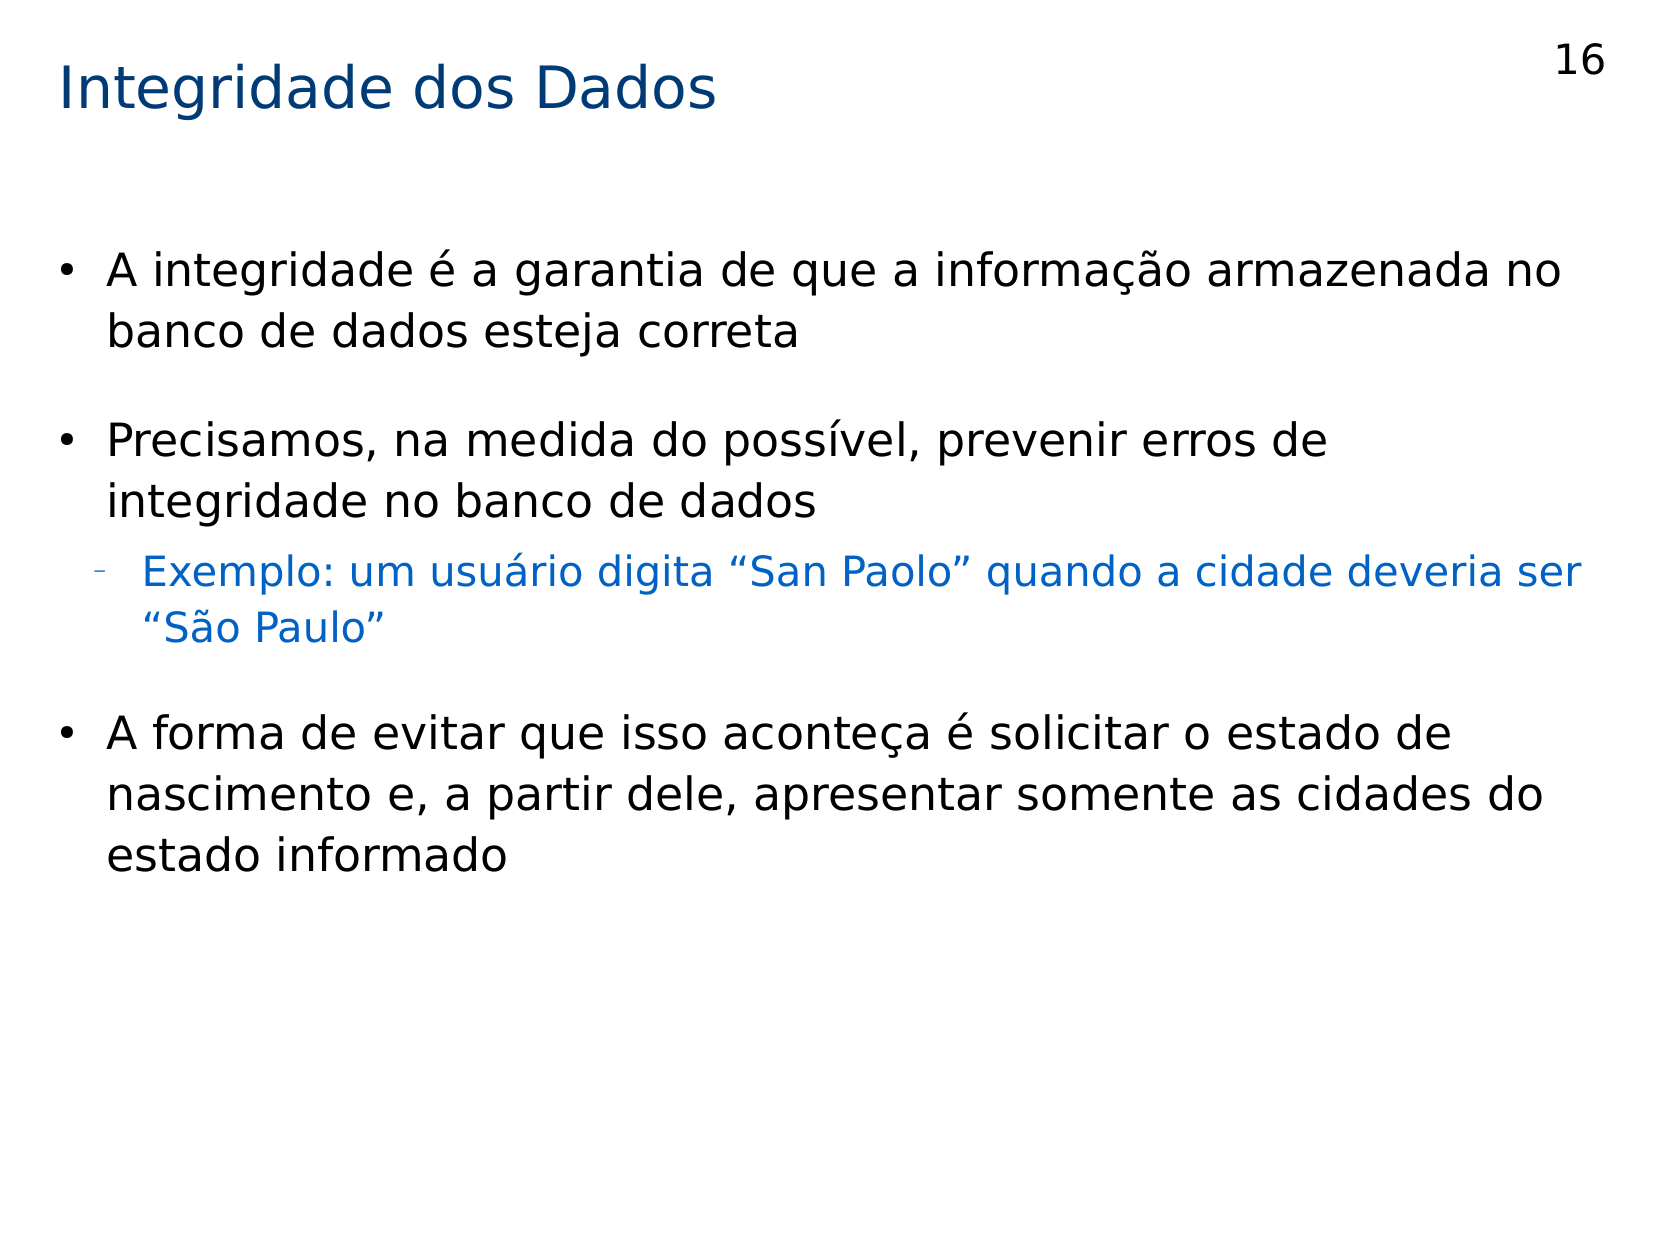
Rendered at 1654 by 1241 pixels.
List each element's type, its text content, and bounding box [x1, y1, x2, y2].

list A integridade é a garantia de que a informação armazenada no banco de dados esteja correta Precisamos, na medida do possível, prevenir erros de integridade no banco de dados Exemplo: um usuário digita “San Paolo” quando a cidade deveria ser “São Paulo” A forma de evitar que isso aconteça é solicitar o estado de nascimento e, a partir dele, apresentar somente as cidades do estado informado [59, 236, 1595, 1211]
title Integridade dos Dados [59, 29, 1506, 148]
